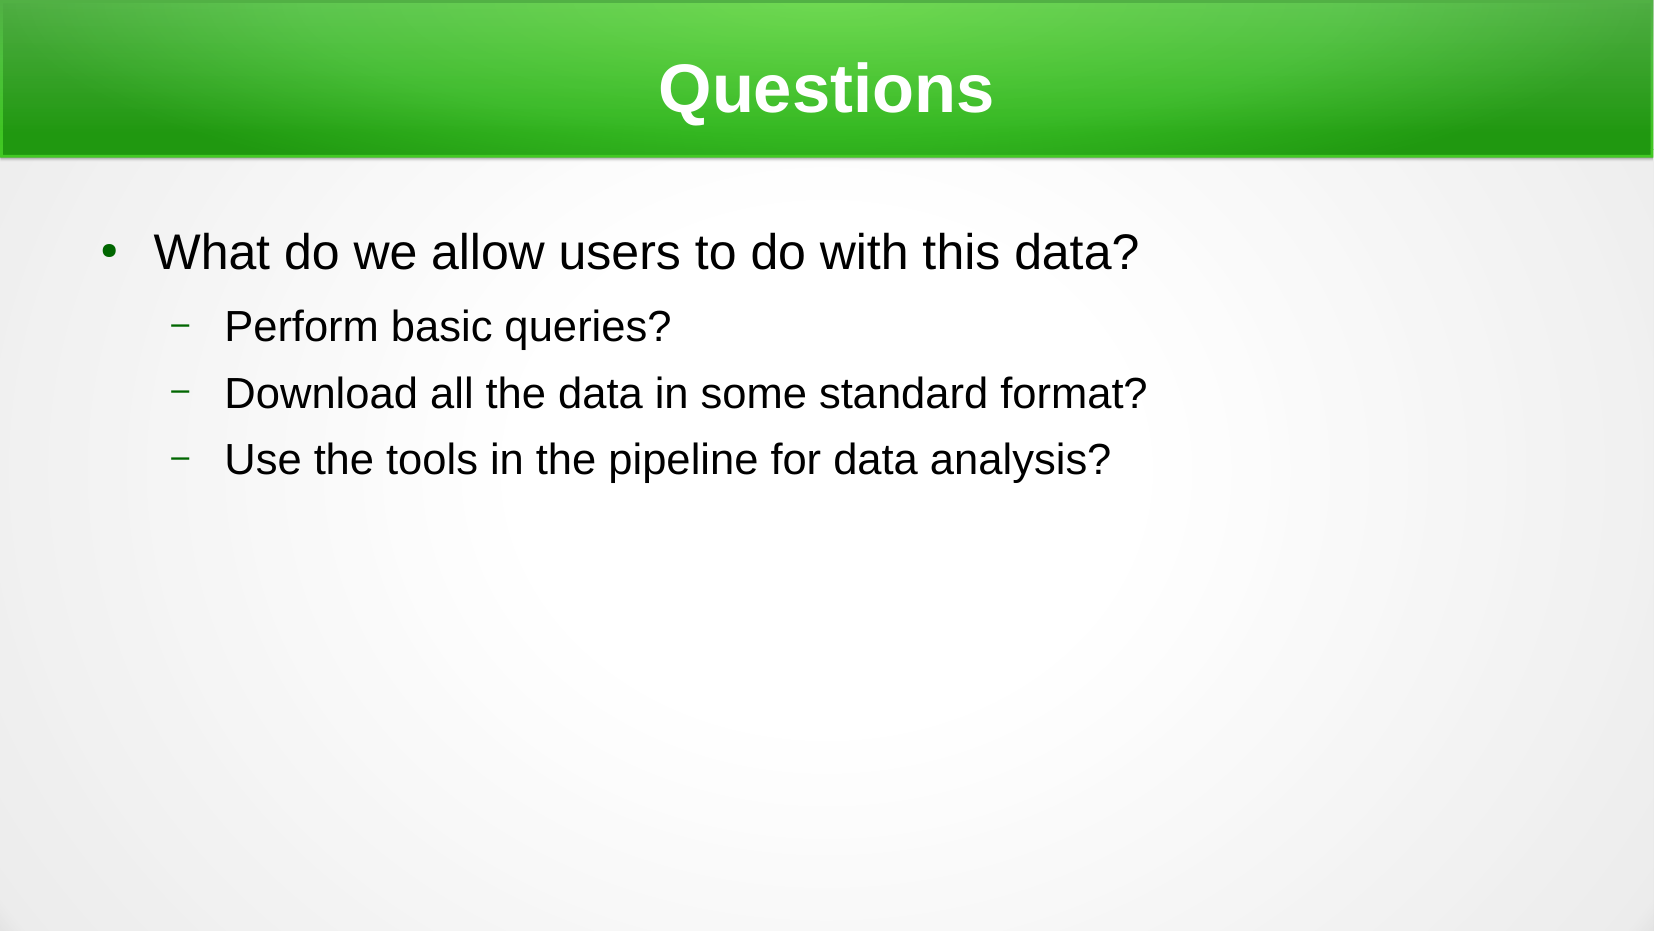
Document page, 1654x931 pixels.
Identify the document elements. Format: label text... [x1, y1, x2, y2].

title Questions [82, 35, 1571, 142]
list What do we allow users to do with this data? Perform basic queries? Download all the data in some standard format? Use the tools in the pipeline for data analysis? [82, 224, 1571, 764]
